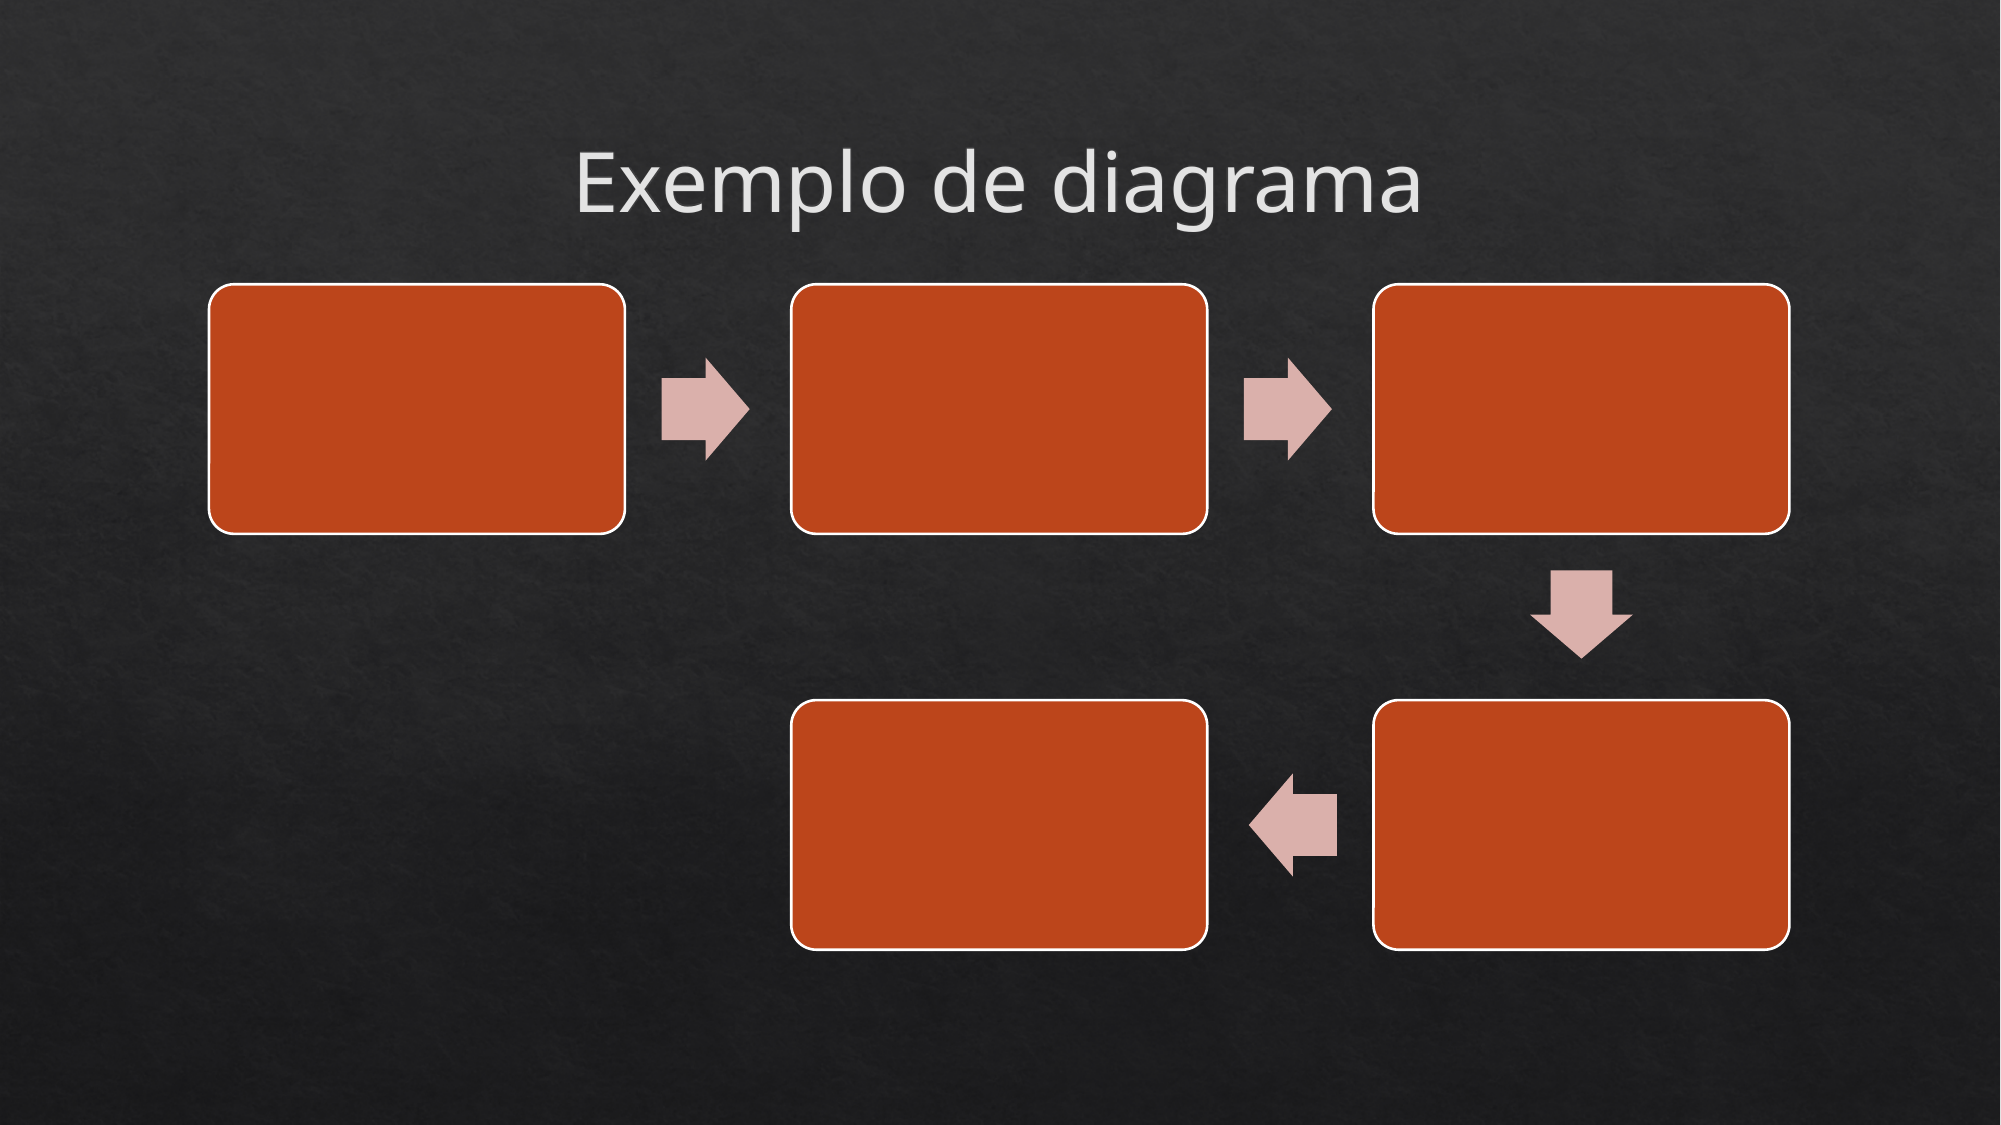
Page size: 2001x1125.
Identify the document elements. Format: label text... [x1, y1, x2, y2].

text_box [1529, 570, 1634, 659]
text_box [791, 284, 1208, 534]
title Exemplo de diagrama [149, 99, 1849, 260]
text_box [208, 284, 625, 534]
text_box [791, 700, 1208, 950]
text_box [1243, 357, 1332, 461]
text_box [1248, 773, 1337, 877]
text_box [1373, 700, 1790, 950]
picture [0, 0, 2001, 1125]
text_box [661, 357, 750, 461]
text_box [1373, 284, 1790, 534]
